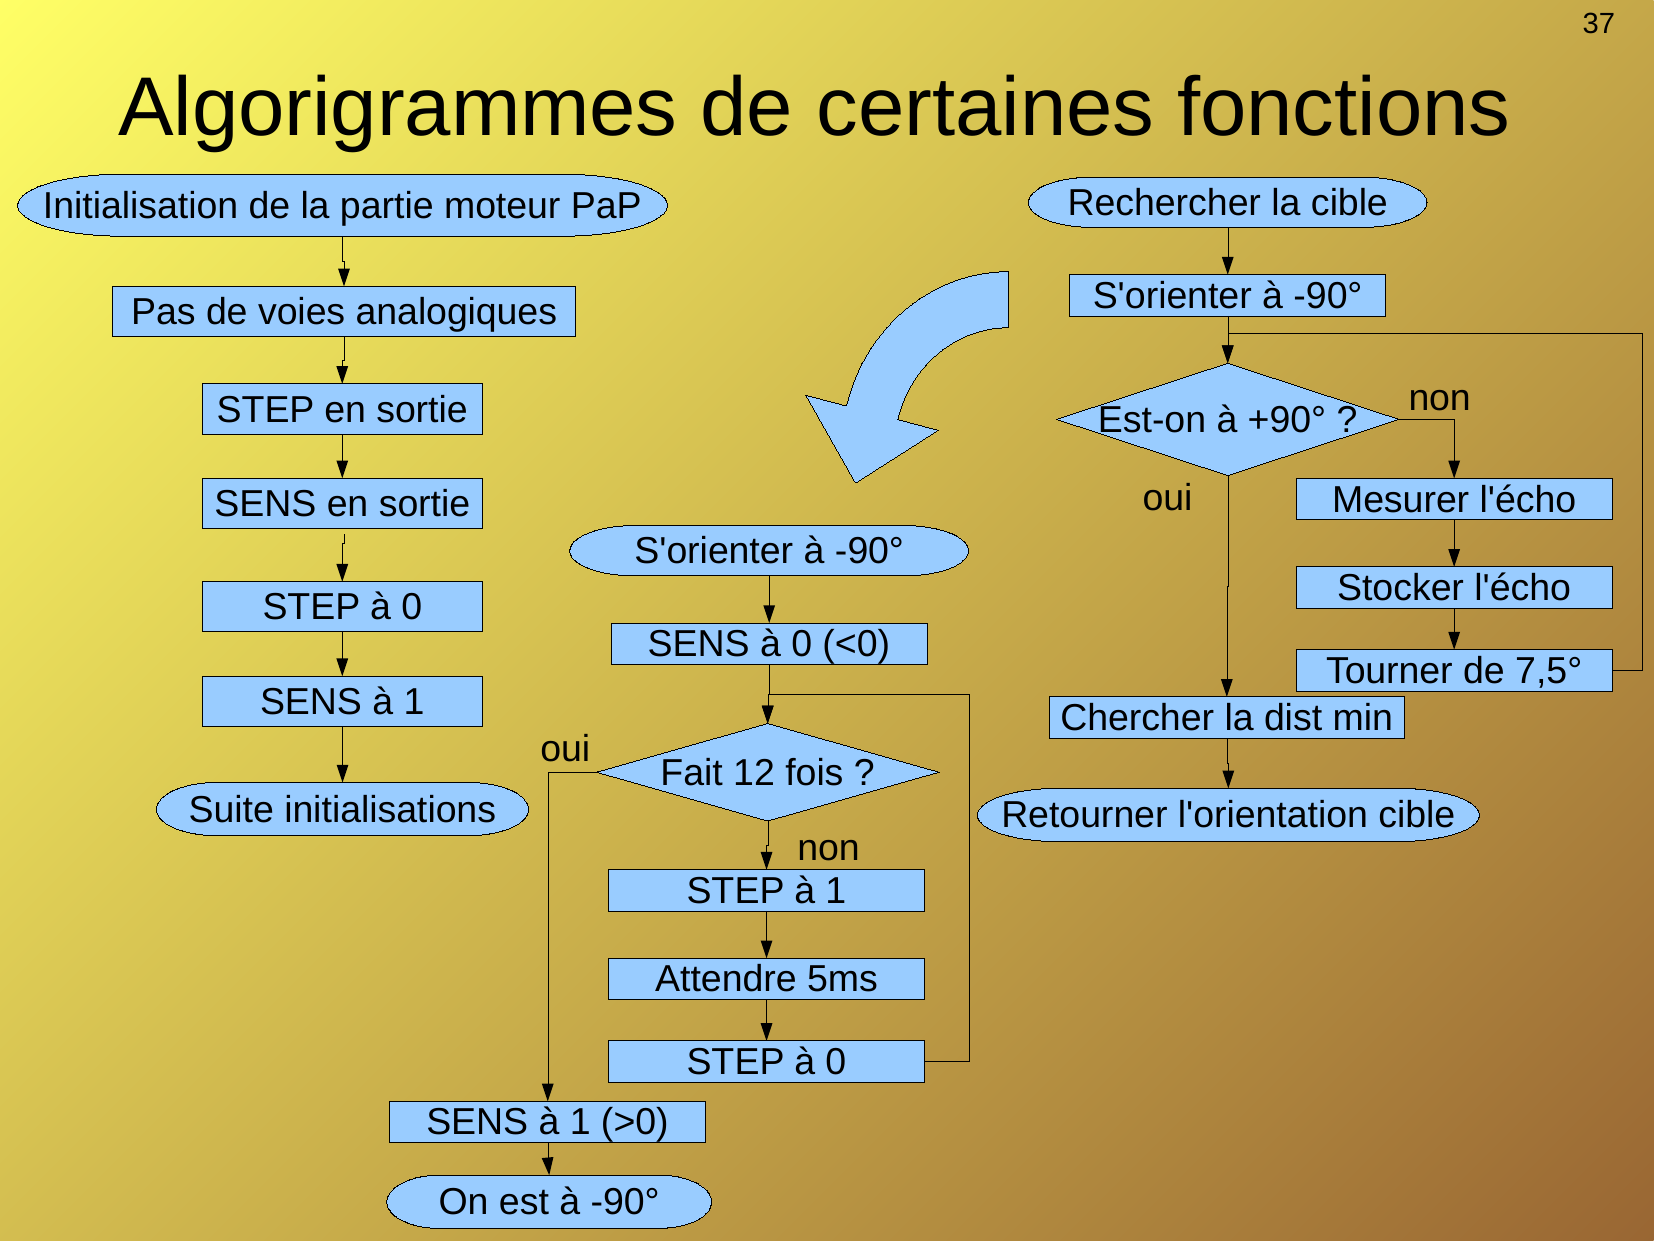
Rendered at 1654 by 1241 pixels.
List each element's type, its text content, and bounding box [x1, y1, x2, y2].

text_box Est-on à +90° ? [1056, 363, 1393, 474]
text_box oui [1127, 468, 1235, 526]
text_box STEP en sortie [202, 383, 483, 435]
text_box SENS à 1 (>0) [390, 1101, 706, 1143]
text_box Initialisation de la partie moteur PaP [17, 174, 668, 237]
text_box SENS à 0 (<0) [611, 623, 927, 664]
text_box non [1393, 369, 1501, 426]
text_box Mesurer l'écho [1296, 478, 1612, 520]
text_box [805, 271, 1009, 483]
text_box <numéro> [1567, 0, 1654, 48]
text_box Stocker l'écho [1296, 567, 1612, 608]
text_box Rechercher la cible [1028, 177, 1428, 228]
text_box Fait 12 fois ? [613, 723, 940, 821]
text_box Pas de voies analogiques [112, 286, 576, 337]
text_box Chercher la dist min [1050, 697, 1404, 738]
text_box S'orienter à -90° [569, 525, 969, 576]
text_box STEP à 1 [609, 870, 925, 911]
title Algorigrammes de certaines fonctions [70, 47, 1560, 158]
text_box Attendre 5ms [609, 958, 925, 1000]
text_box non [782, 819, 896, 877]
text_box Tourner de 7,5° [1296, 650, 1612, 691]
text_box Suite initialisations [156, 782, 529, 836]
text_box SENS en sortie [202, 478, 483, 529]
text_box SENS à 1 [202, 676, 483, 727]
text_box On est à -90° [386, 1175, 712, 1229]
text_box STEP à 0 [609, 1041, 925, 1082]
text_box STEP à 0 [202, 581, 483, 632]
text_box S'orienter à -90° [1070, 275, 1386, 316]
text_box Retourner l'orientation cible [977, 788, 1480, 842]
text_box oui [525, 719, 638, 777]
